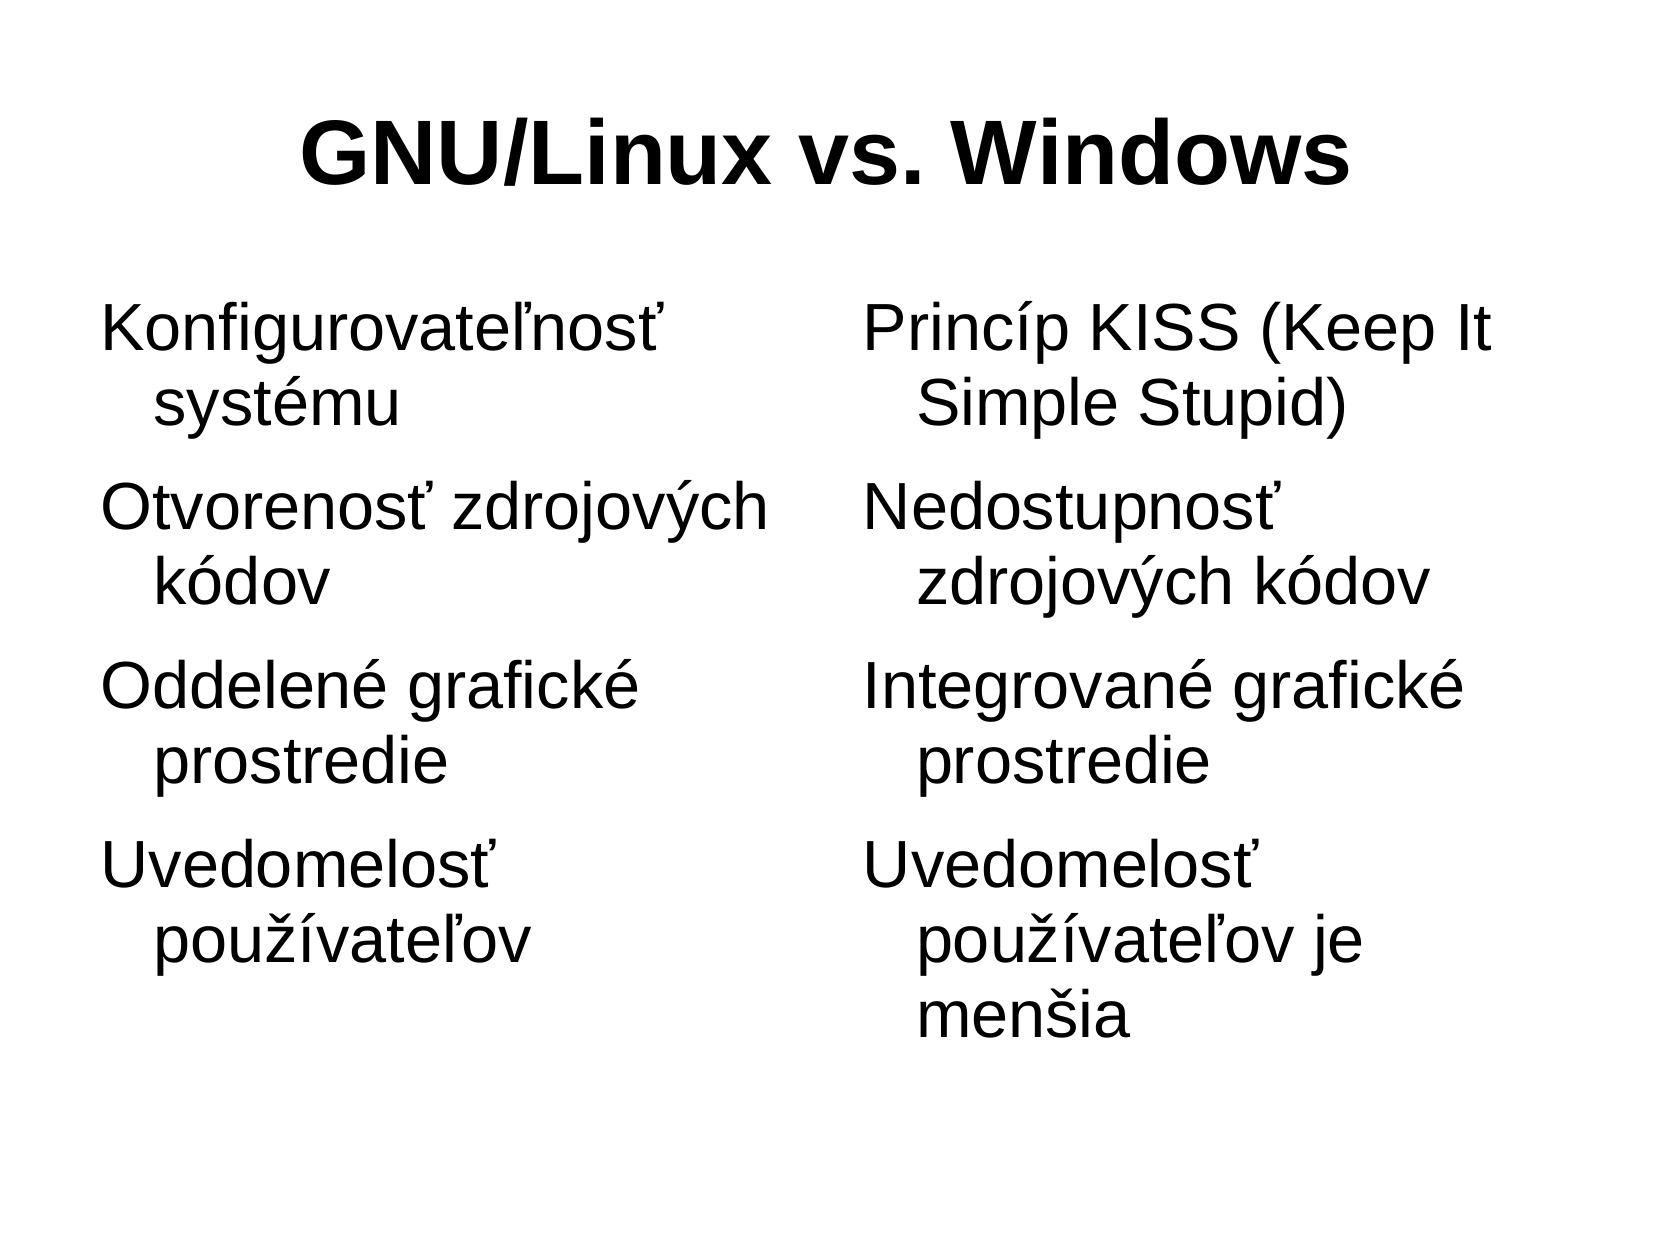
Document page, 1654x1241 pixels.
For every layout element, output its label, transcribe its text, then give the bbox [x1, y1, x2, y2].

title GNU/Linux vs. Windows [82, 49, 1571, 257]
list Princíp KISS (Keep It Simple Stupid) Nedostupnosť zdrojových kódov Integrované grafické prostredie Uvedomelosť používateľov je menšia [845, 290, 1572, 1109]
list Konfigurovateľnosť systému Otvorenosť zdrojových kódov Oddelené grafické prostredie Uvedomelosť používateľov [82, 290, 809, 1109]
